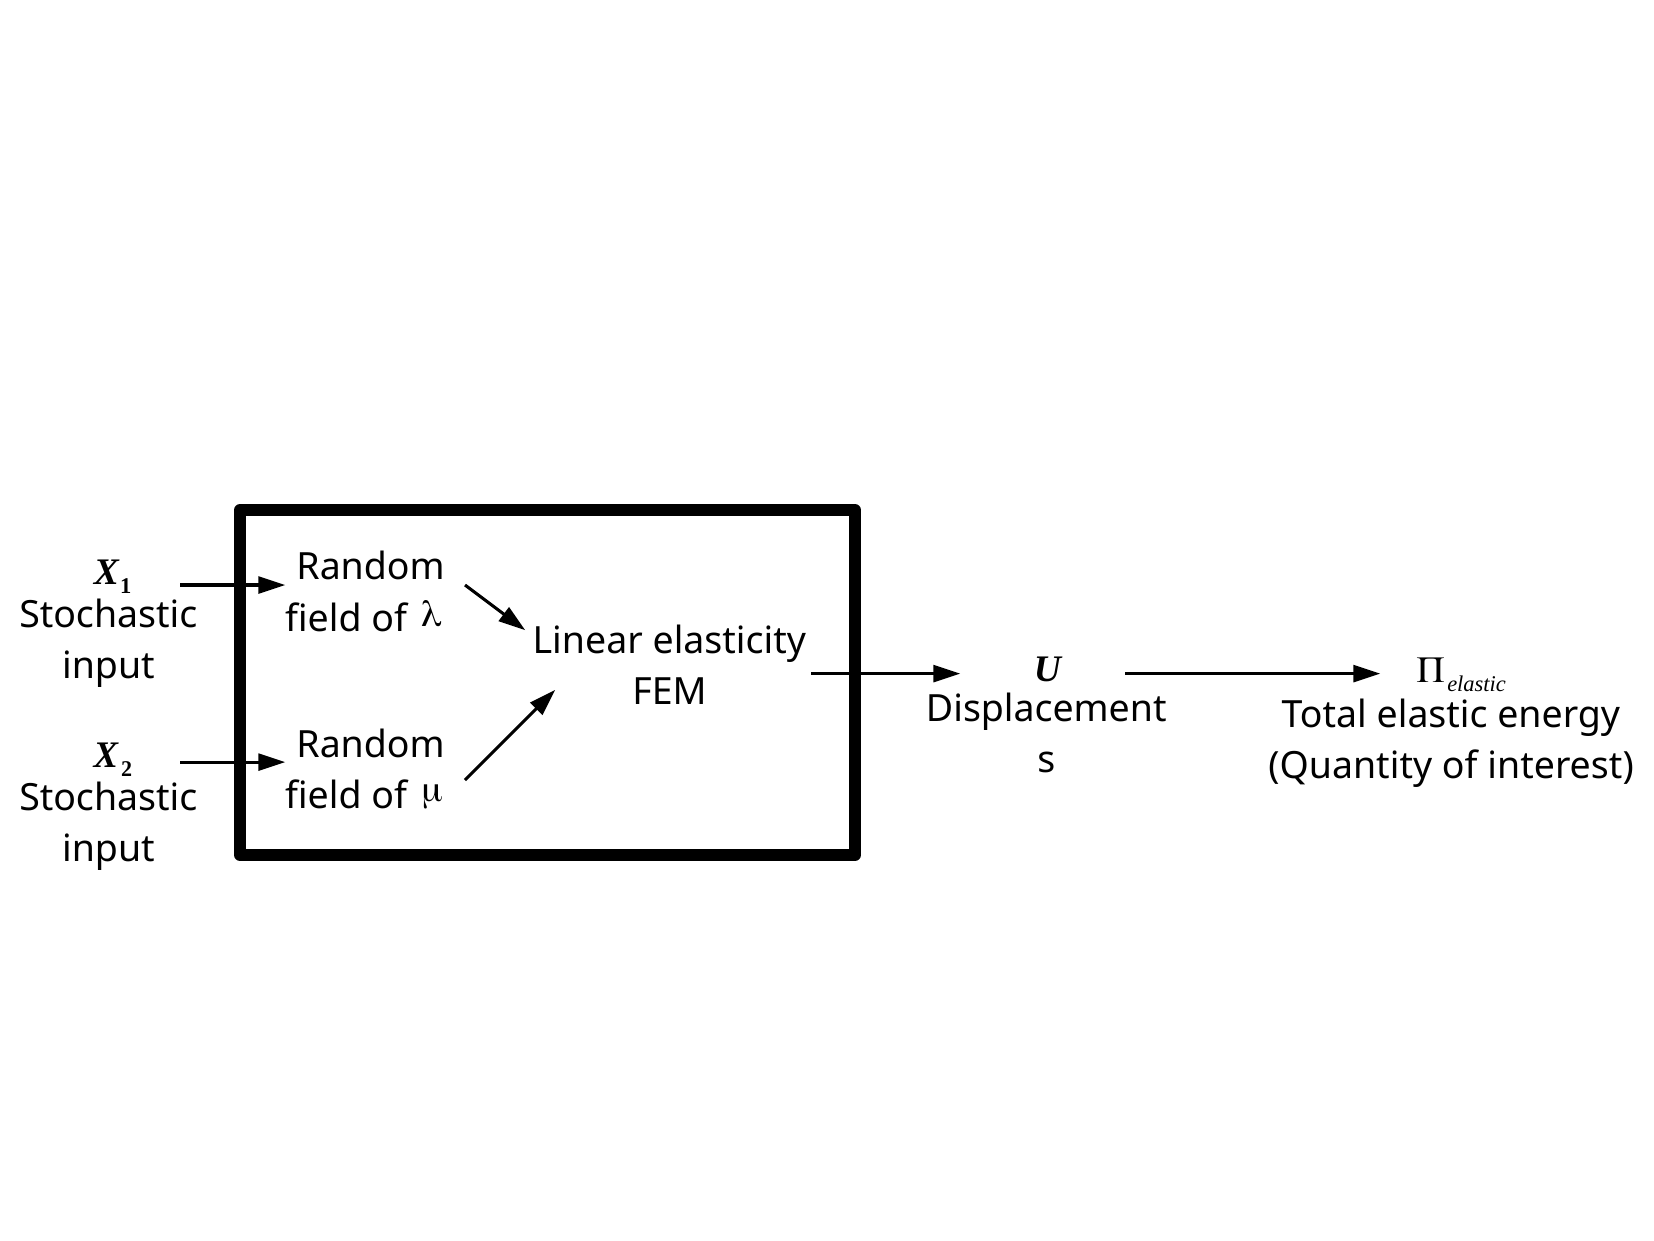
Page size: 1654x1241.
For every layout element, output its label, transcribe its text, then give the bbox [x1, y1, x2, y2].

chart [415, 598, 451, 629]
chart [1027, 648, 1071, 690]
text_box Total elastic energy (Quantity of interest) [1253, 680, 1654, 793]
chart [84, 551, 139, 599]
text_box Random field of [270, 532, 481, 646]
chart [84, 734, 138, 782]
text_box Stochastic input [4, 579, 215, 693]
text_box Displacements [910, 674, 1196, 738]
text_box Linear elasticity FEM [517, 605, 842, 719]
chart [1409, 655, 1513, 696]
text_box Stochastic input [4, 762, 215, 876]
chart [415, 783, 450, 811]
text_box Random field of [270, 709, 481, 823]
